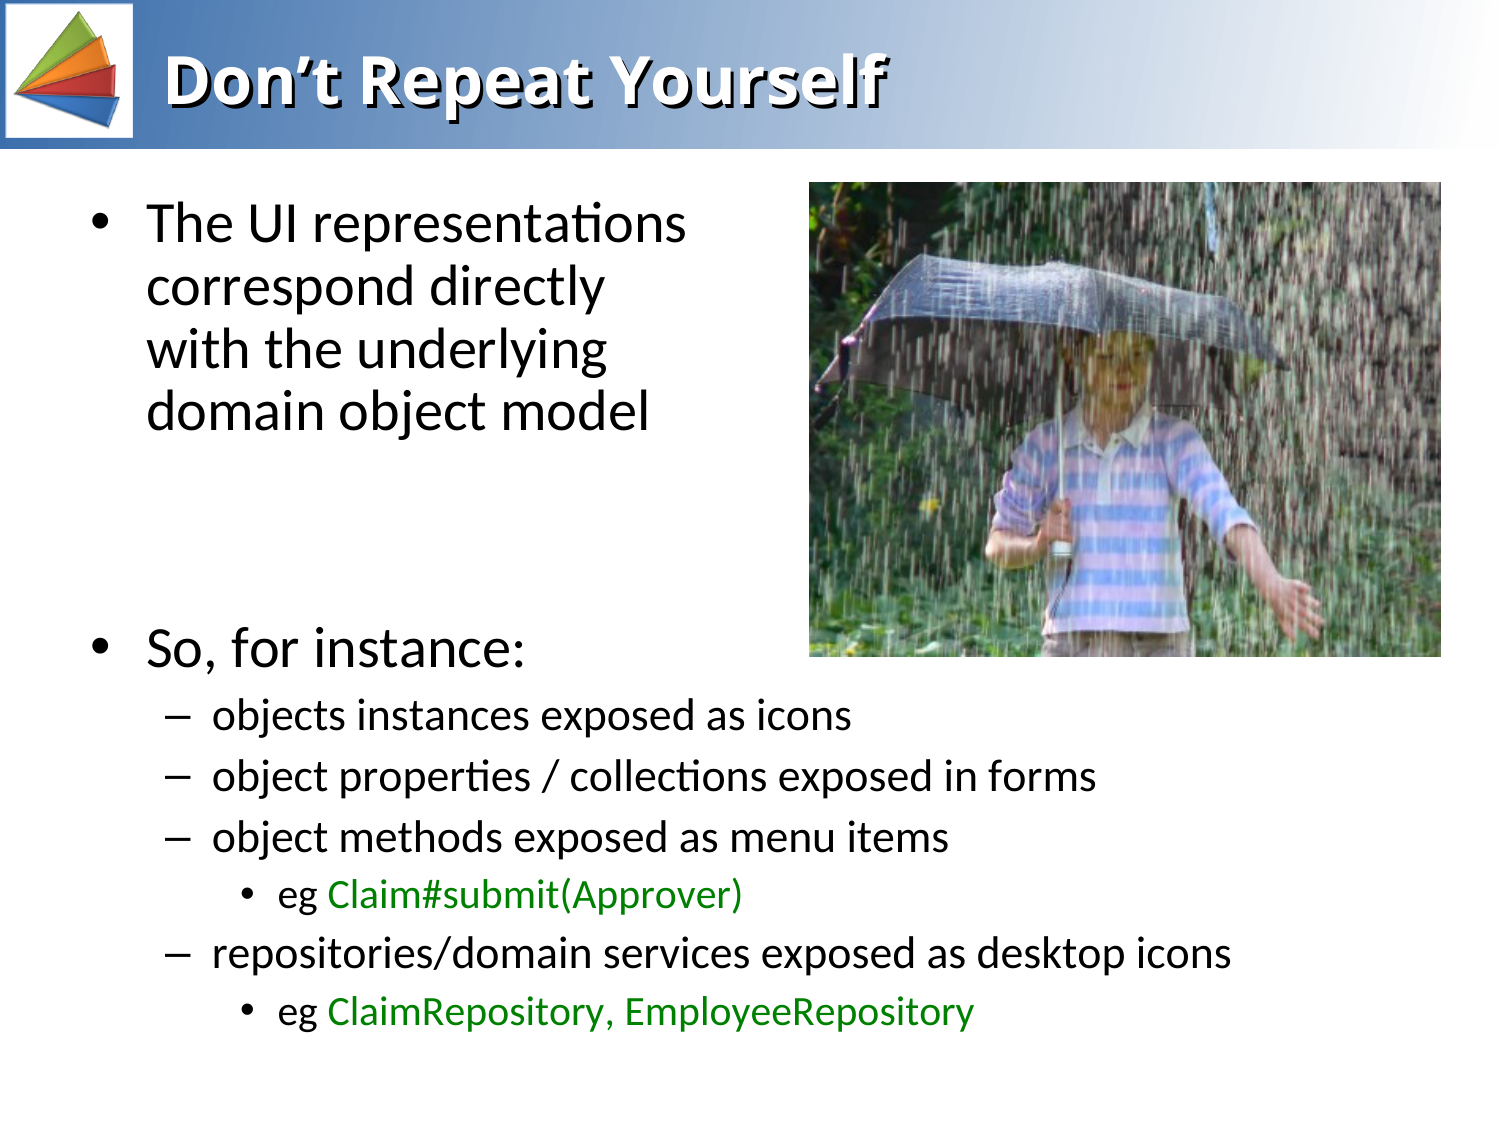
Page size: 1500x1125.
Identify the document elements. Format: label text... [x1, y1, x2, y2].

picture [809, 182, 1441, 657]
list The UI representations correspond directly with the underlying domain object model So, for instance: objects instances exposed as icons object properties / collections exposed in forms object methods exposed as menu items eg Claim#submit(Approver) repositories/domain services exposed as desktop icons eg ClaimRepository, EmployeeRepository [75, 184, 1426, 1071]
title Don’t Repeat Yourself [147, 19, 1500, 138]
picture [0, 0, 1500, 149]
